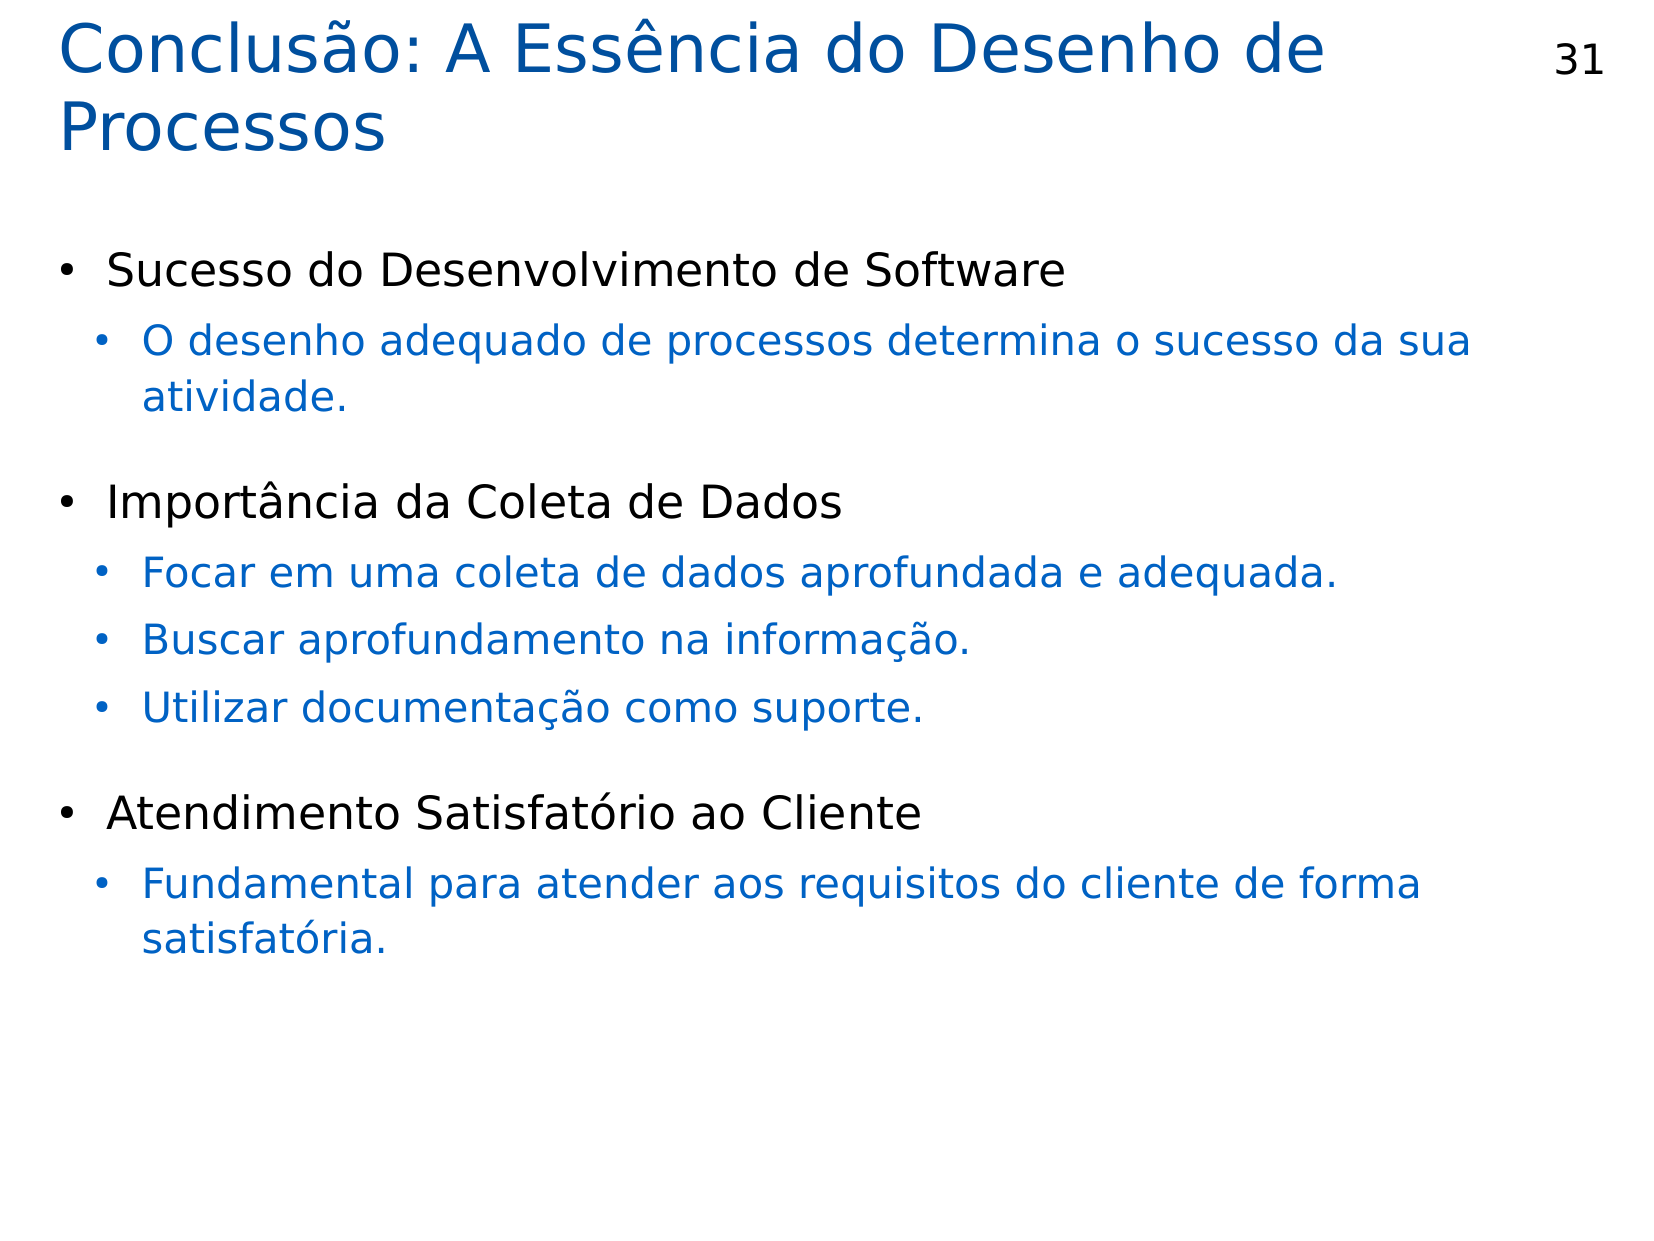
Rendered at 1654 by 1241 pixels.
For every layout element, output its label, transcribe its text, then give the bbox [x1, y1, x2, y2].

title Conclusão: A Essência do Desenho de Processos [59, 10, 1506, 167]
list Sucesso do Desenvolvimento de Software O desenho adequado de processos determina o sucesso da sua atividade. Importância da Coleta de Dados Focar em uma coleta de dados aprofundada e adequada. Buscar aprofundamento na informação. Utilizar documentação como suporte. Atendimento Satisfatório ao Cliente Fundamental para atender aos requisitos do cliente de forma satisfatória. [59, 236, 1595, 1211]
